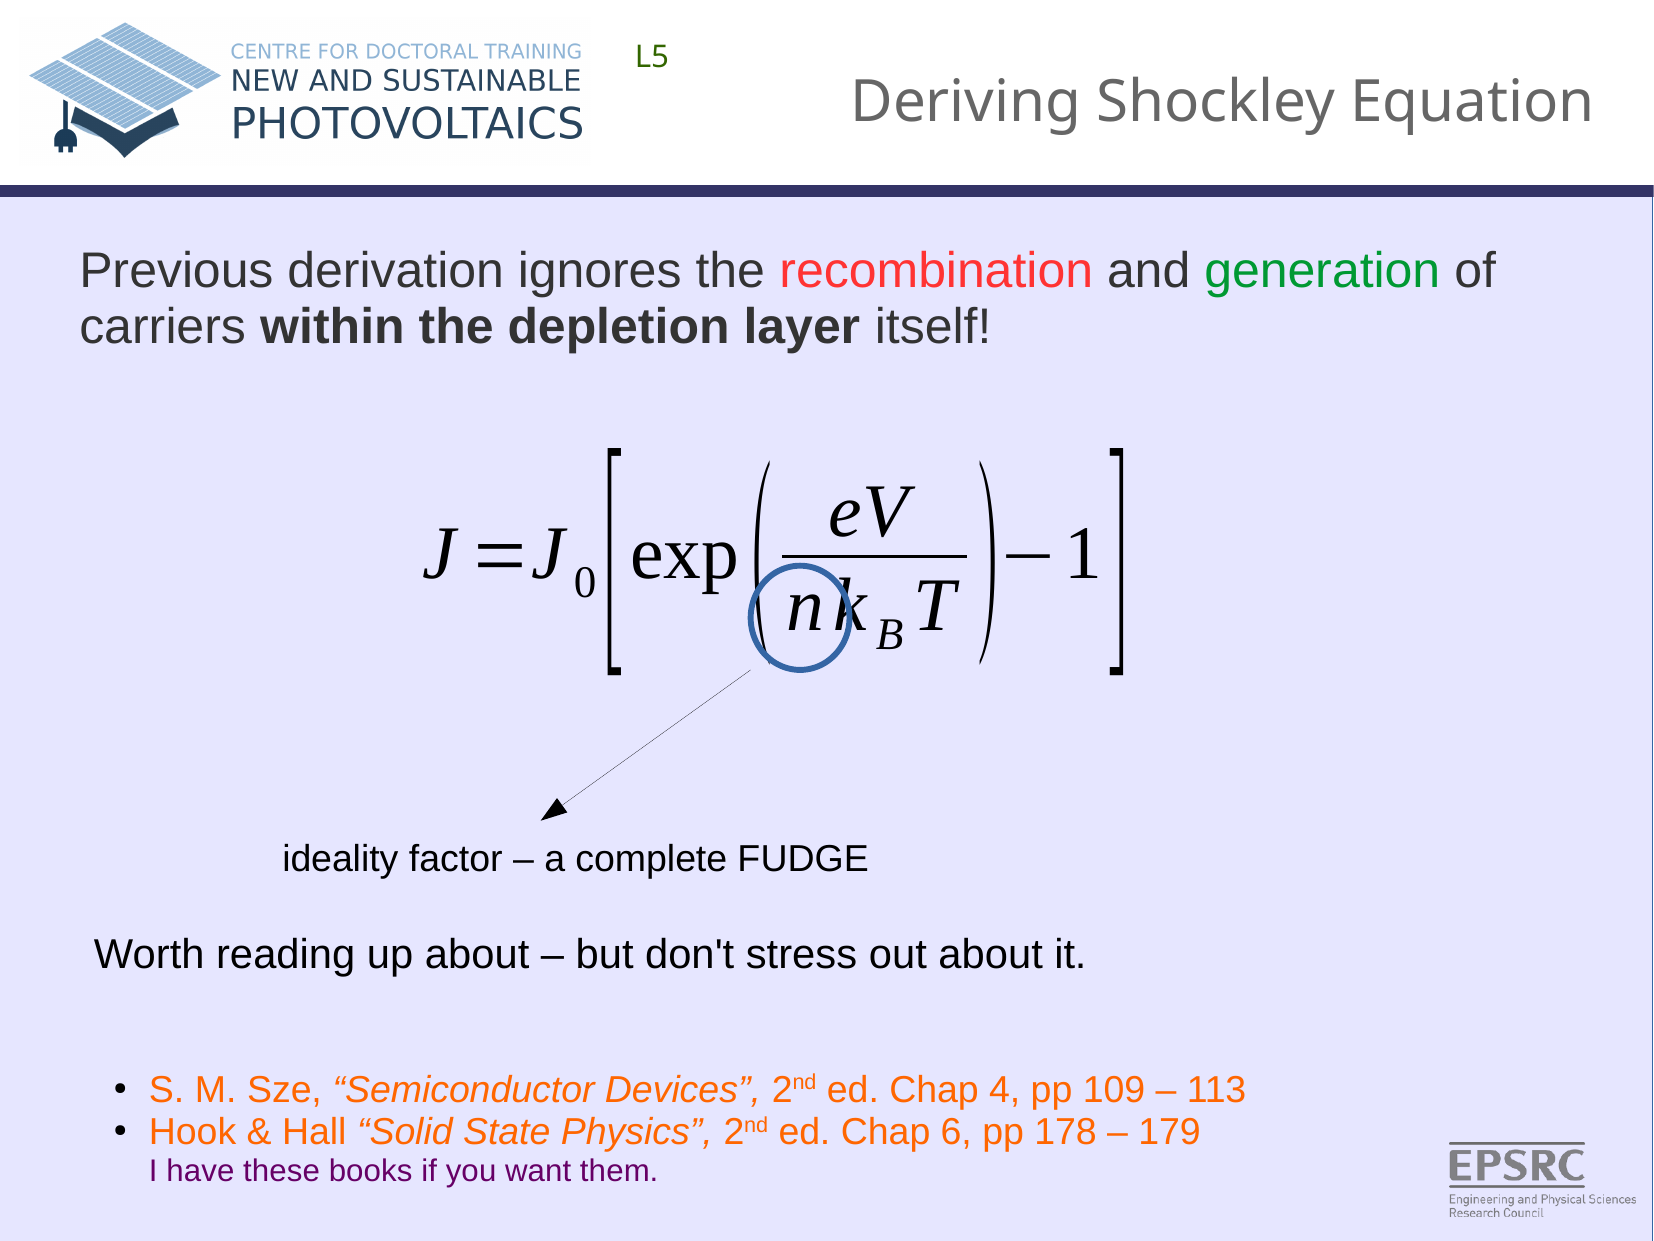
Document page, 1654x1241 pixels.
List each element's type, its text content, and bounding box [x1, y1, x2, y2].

text_box ideality factor – a complete FUDGE [267, 829, 885, 887]
chart [403, 446, 1145, 681]
text_box S. M. Sze, “Semiconductor Devices”, 2nd ed. Chap 4, pp 109 – 113 Hook & Hall “Solid State Physics”, 2nd ed. Chap 6, pp 178 – 179 I have these books if you want them. [98, 1061, 1265, 1241]
picture [1449, 1142, 1636, 1217]
picture [19, 17, 591, 166]
text_box Worth reading up about – but don't stress out about it. [79, 923, 1102, 985]
text_box Deriving Shockley Equation [758, 55, 1610, 146]
text_box L5 [620, 29, 880, 80]
text_box Previous derivation ignores the recombination and generation of carriers within the depletion layer itself! [64, 235, 1563, 500]
text_box [0, 197, 1653, 1241]
